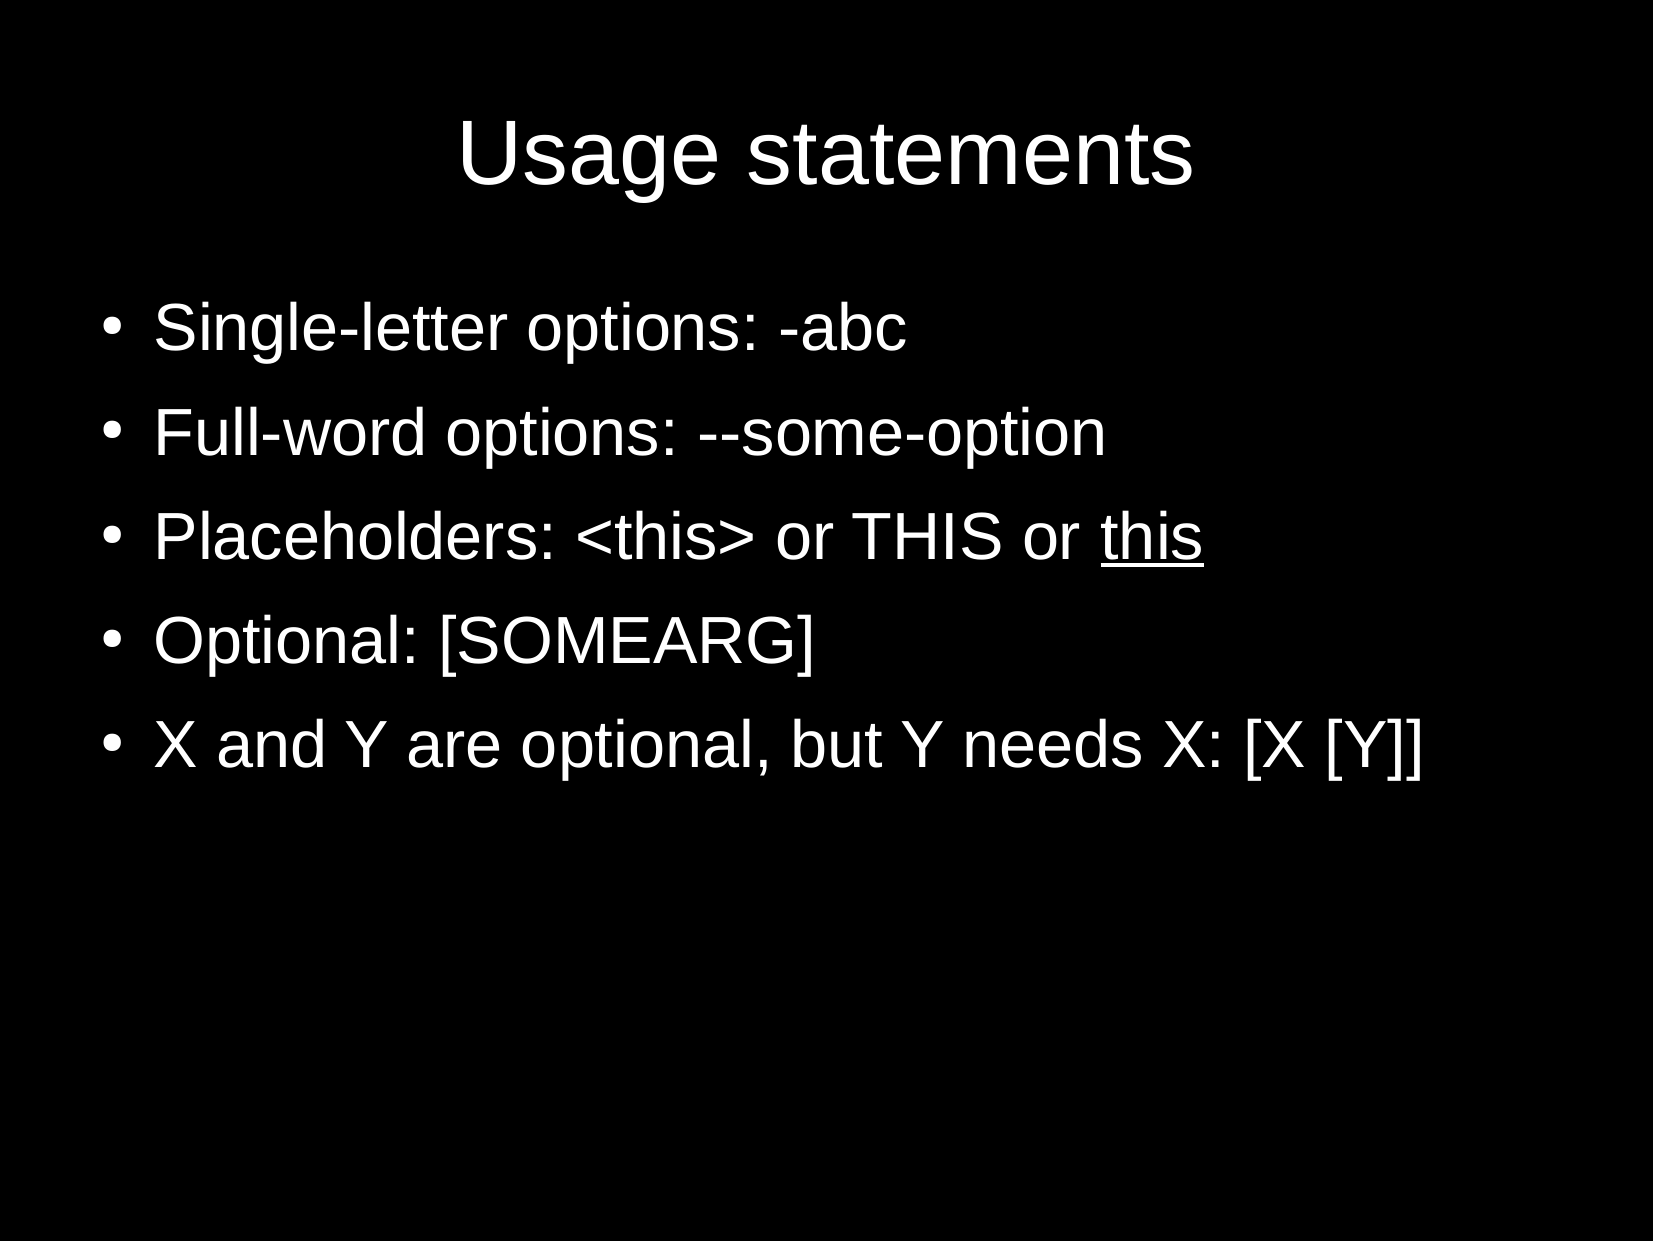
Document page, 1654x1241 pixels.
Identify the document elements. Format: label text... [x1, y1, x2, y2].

title Usage statements [82, 49, 1571, 257]
list Single-letter options: -abc Full-word options: --some-option Placeholders: <this> or THIS or this Optional: [SOMEARG] X and Y are optional, but Y needs X: [X [Y]] [82, 290, 1538, 1010]
